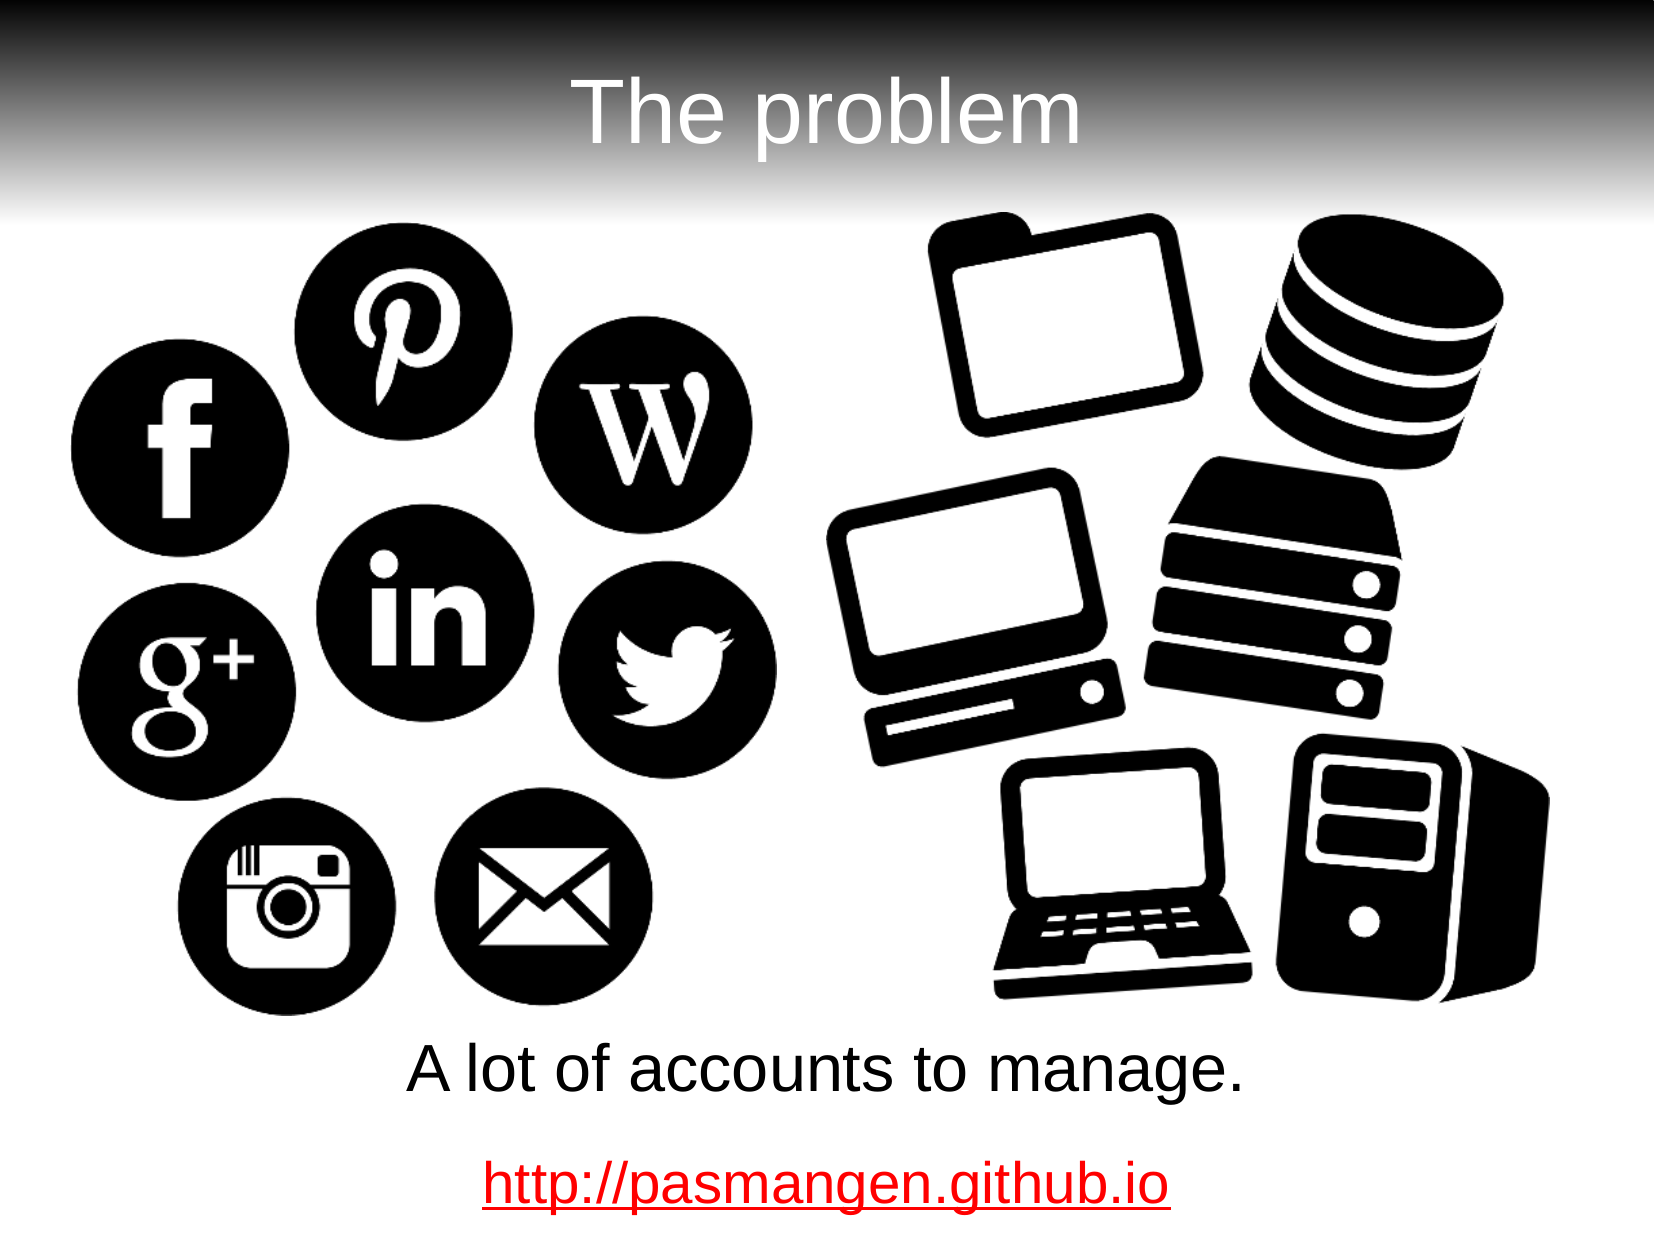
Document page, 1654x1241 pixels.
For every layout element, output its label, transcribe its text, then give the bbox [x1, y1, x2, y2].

text_box http://pasmangen.github.io [0, 1143, 1654, 1241]
picture [70, 222, 777, 1016]
picture [826, 212, 1550, 1004]
subtitle A lot of accounts to manage. [0, 0, 1654, 1143]
